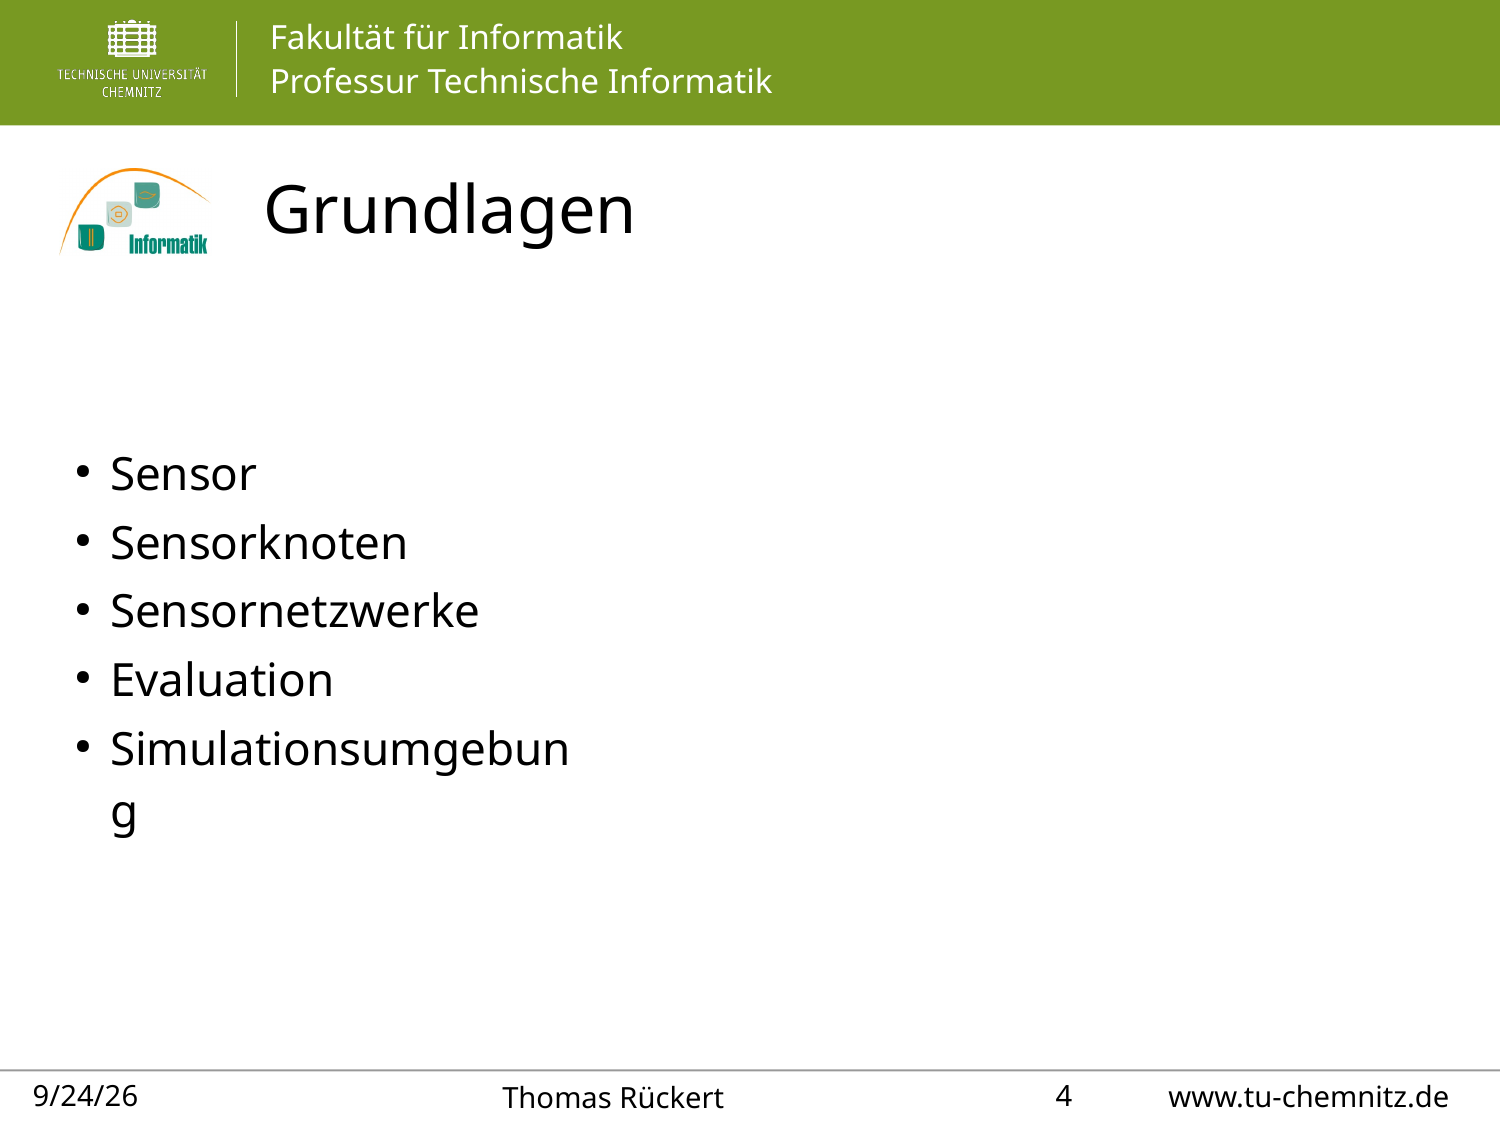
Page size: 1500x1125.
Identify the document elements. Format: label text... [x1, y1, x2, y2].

list [369, 743, 381, 762]
list [248, 379, 1459, 1035]
text_box Sensor Sensorknoten Sensornetzwerke Evaluation Simulationsumgebung [60, 434, 601, 743]
title Grundlagen [248, 159, 1459, 271]
picture [25, 0, 239, 130]
list [467, 743, 479, 750]
list [522, 743, 534, 762]
slide_number <number> [750, 1069, 1088, 1125]
picture [59, 168, 212, 256]
footer Thomas Rückert [360, 1069, 750, 1125]
list [290, 743, 304, 762]
slide_number 4/9/15 [17, 1069, 356, 1125]
list [439, 743, 452, 762]
list [494, 743, 507, 762]
